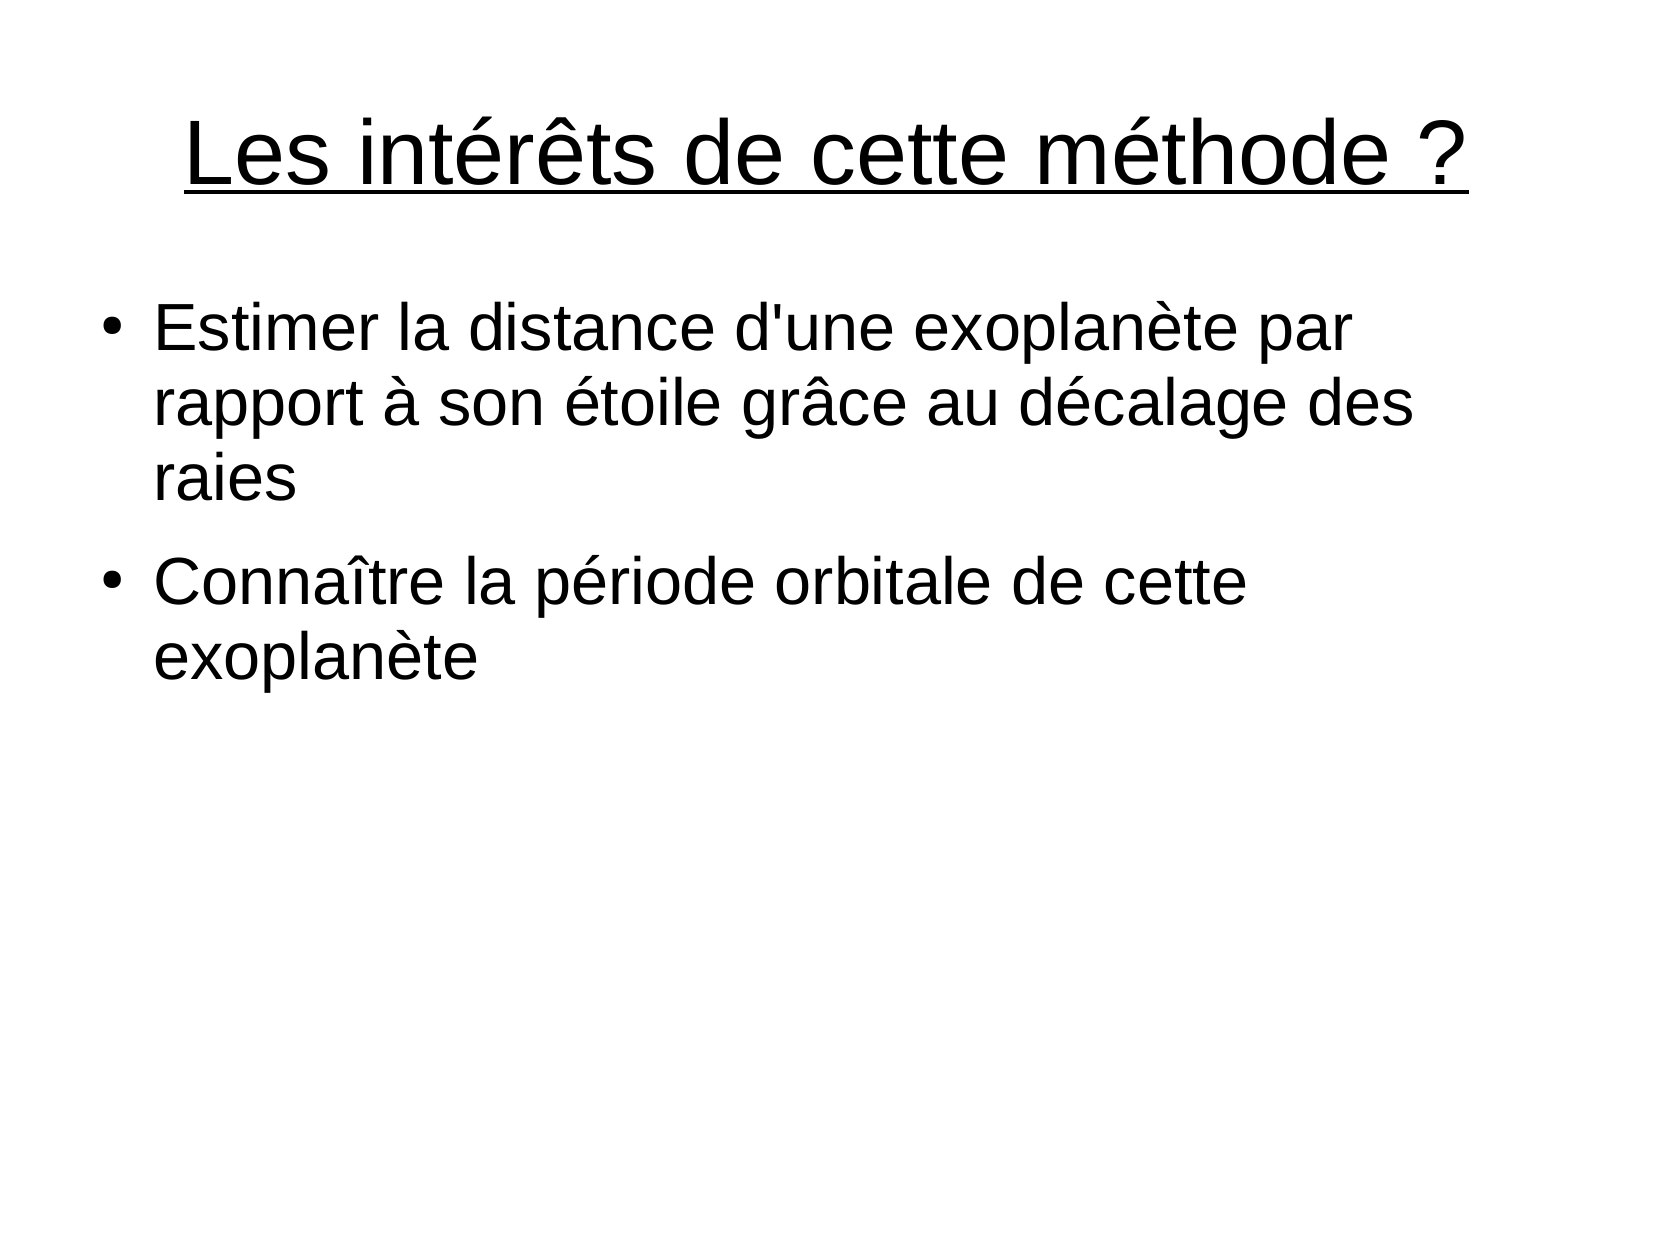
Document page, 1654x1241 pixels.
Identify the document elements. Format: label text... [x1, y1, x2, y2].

list Estimer la distance d'une exoplanète par rapport à son étoile grâce au décalage des raies Connaître la période orbitale de cette exoplanète [82, 290, 1571, 1109]
title Les intérêts de cette méthode ? [82, 49, 1571, 257]
